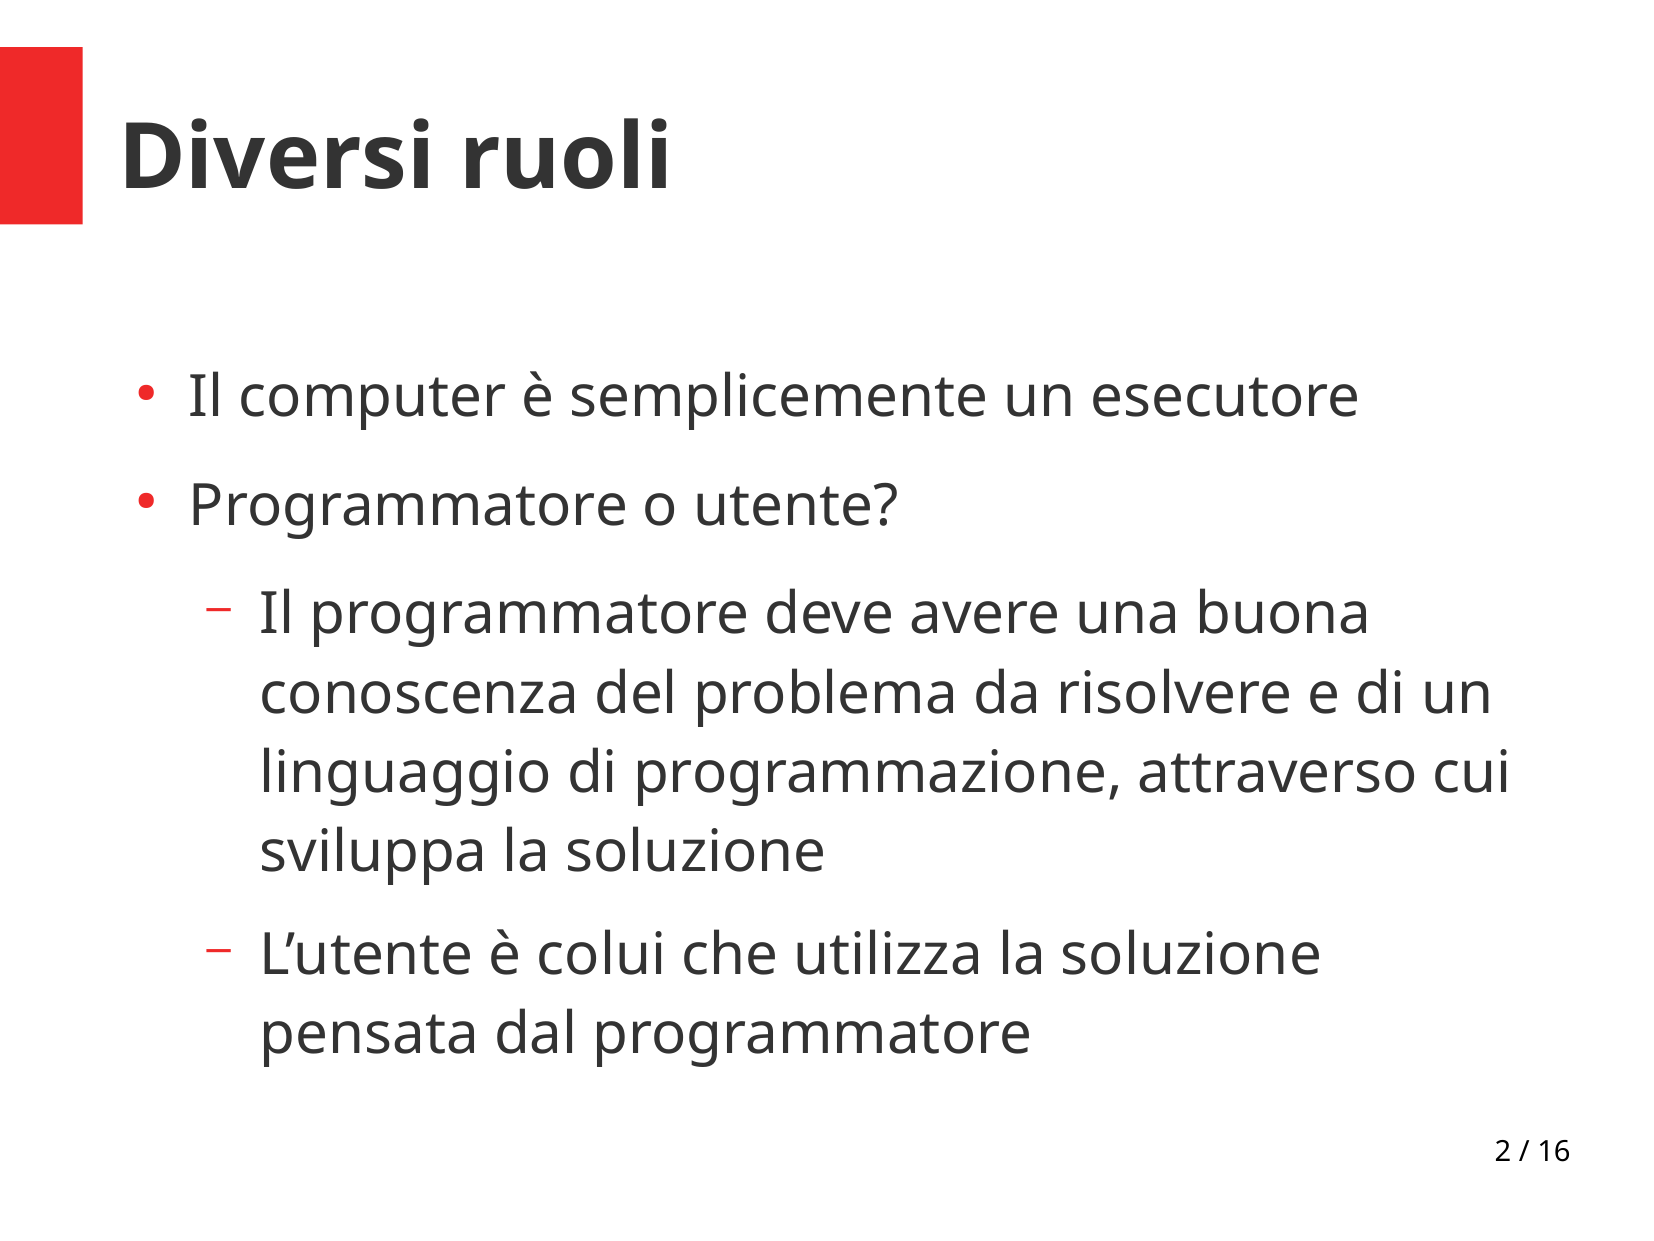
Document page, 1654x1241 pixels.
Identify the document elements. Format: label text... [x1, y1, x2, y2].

title Diversi ruoli [118, 49, 1571, 257]
list Il computer è semplicemente un esecutore Programmatore o utente? Il programmatore deve avere una buona conoscenza del problema da risolvere e di un linguaggio di programmazione, attraverso cui sviluppa la soluzione L’utente è colui che utilizza la soluzione pensata dal programmatore [118, 354, 1536, 1074]
